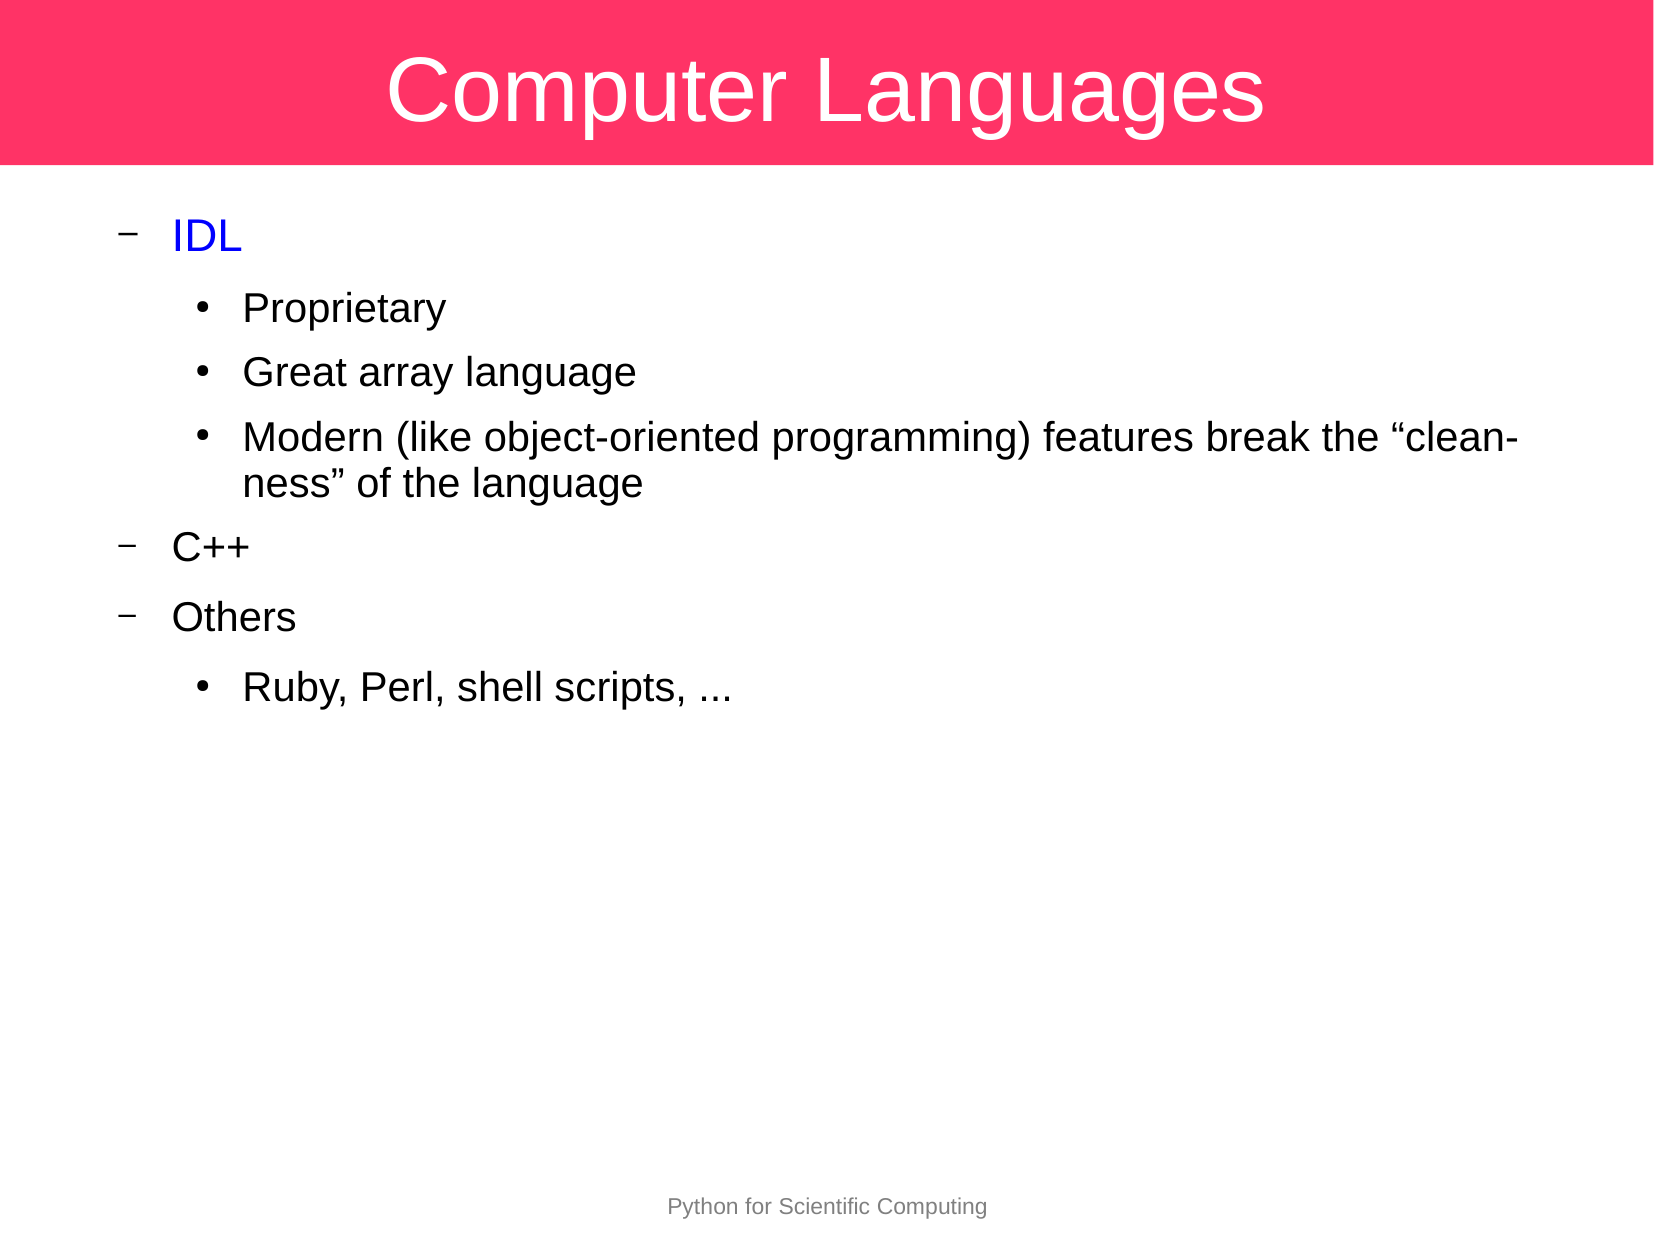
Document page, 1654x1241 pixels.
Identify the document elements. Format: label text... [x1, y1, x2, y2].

title Computer Languages [82, 31, 1571, 148]
list IDL Proprietary Great array language Modern (like object-oriented programming) features break the “clean-ness” of the language C++ Others Ruby, Perl, shell scripts, ... [30, 210, 1621, 1171]
